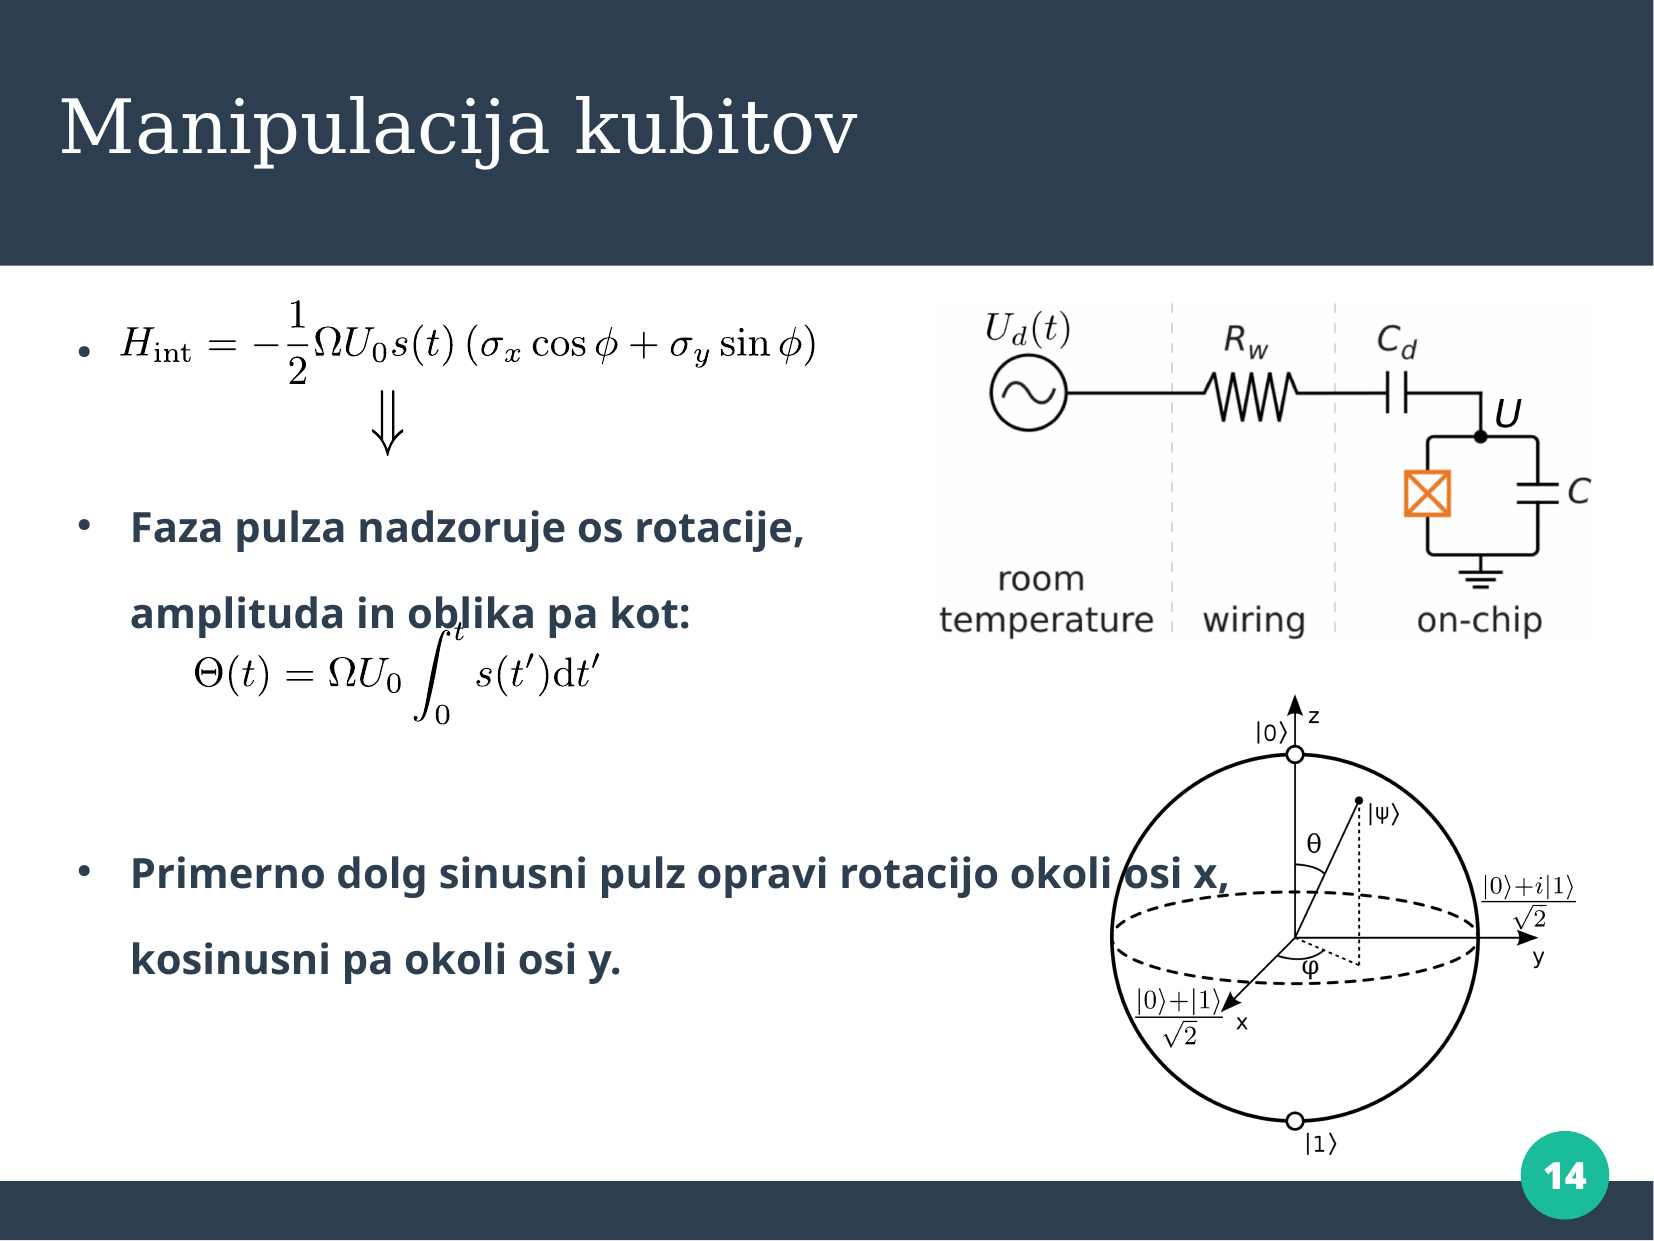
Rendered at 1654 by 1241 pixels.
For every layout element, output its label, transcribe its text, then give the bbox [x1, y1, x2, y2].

text_box [630, 331, 658, 359]
text_box [426, 329, 440, 356]
text_box [804, 324, 815, 366]
text_box [497, 655, 508, 697]
text_box [550, 337, 570, 357]
text_box [538, 655, 549, 697]
text_box [291, 300, 305, 328]
text_box [154, 348, 161, 362]
text_box [329, 656, 356, 687]
text_box [694, 348, 710, 368]
text_box [289, 356, 307, 384]
text_box [360, 657, 389, 688]
text_box [453, 621, 464, 641]
text_box [576, 660, 590, 687]
text_box [721, 337, 735, 357]
text_box [180, 343, 191, 363]
text_box [242, 660, 255, 687]
text_box [591, 652, 600, 668]
text_box [737, 337, 747, 356]
text_box [779, 326, 802, 365]
text_box [476, 667, 492, 687]
text_box [571, 337, 586, 357]
text_box [345, 327, 375, 357]
text_box [748, 337, 770, 356]
text_box [413, 629, 451, 722]
text_box [670, 337, 693, 357]
text_box [392, 337, 408, 357]
text_box [532, 337, 549, 357]
list Faza pulza nadzoruje os rotacije, amplituda in oblika pa kot: Primerno dolg sinusni pulz opravi rotacijo okoli osi x, kosinusni pa okoli osi y. [59, 324, 1595, 1152]
text_box [526, 652, 534, 668]
text_box [553, 657, 575, 687]
text_box [387, 673, 401, 694]
text_box [258, 655, 268, 697]
text_box [467, 324, 478, 366]
title Manipulacija kubitov [59, 49, 1595, 207]
picture [1110, 694, 1576, 1156]
text_box [481, 337, 504, 357]
text_box [314, 326, 342, 356]
text_box [413, 324, 424, 366]
text_box [372, 342, 387, 363]
text_box [229, 655, 239, 697]
text_box [442, 324, 453, 366]
text_box [195, 656, 223, 688]
text_box [510, 660, 524, 687]
text_box [120, 327, 155, 356]
text_box [504, 348, 521, 363]
text_box [435, 704, 450, 725]
text_box [371, 390, 404, 457]
picture [930, 299, 1597, 646]
text_box [595, 326, 618, 365]
text_box [163, 348, 180, 362]
